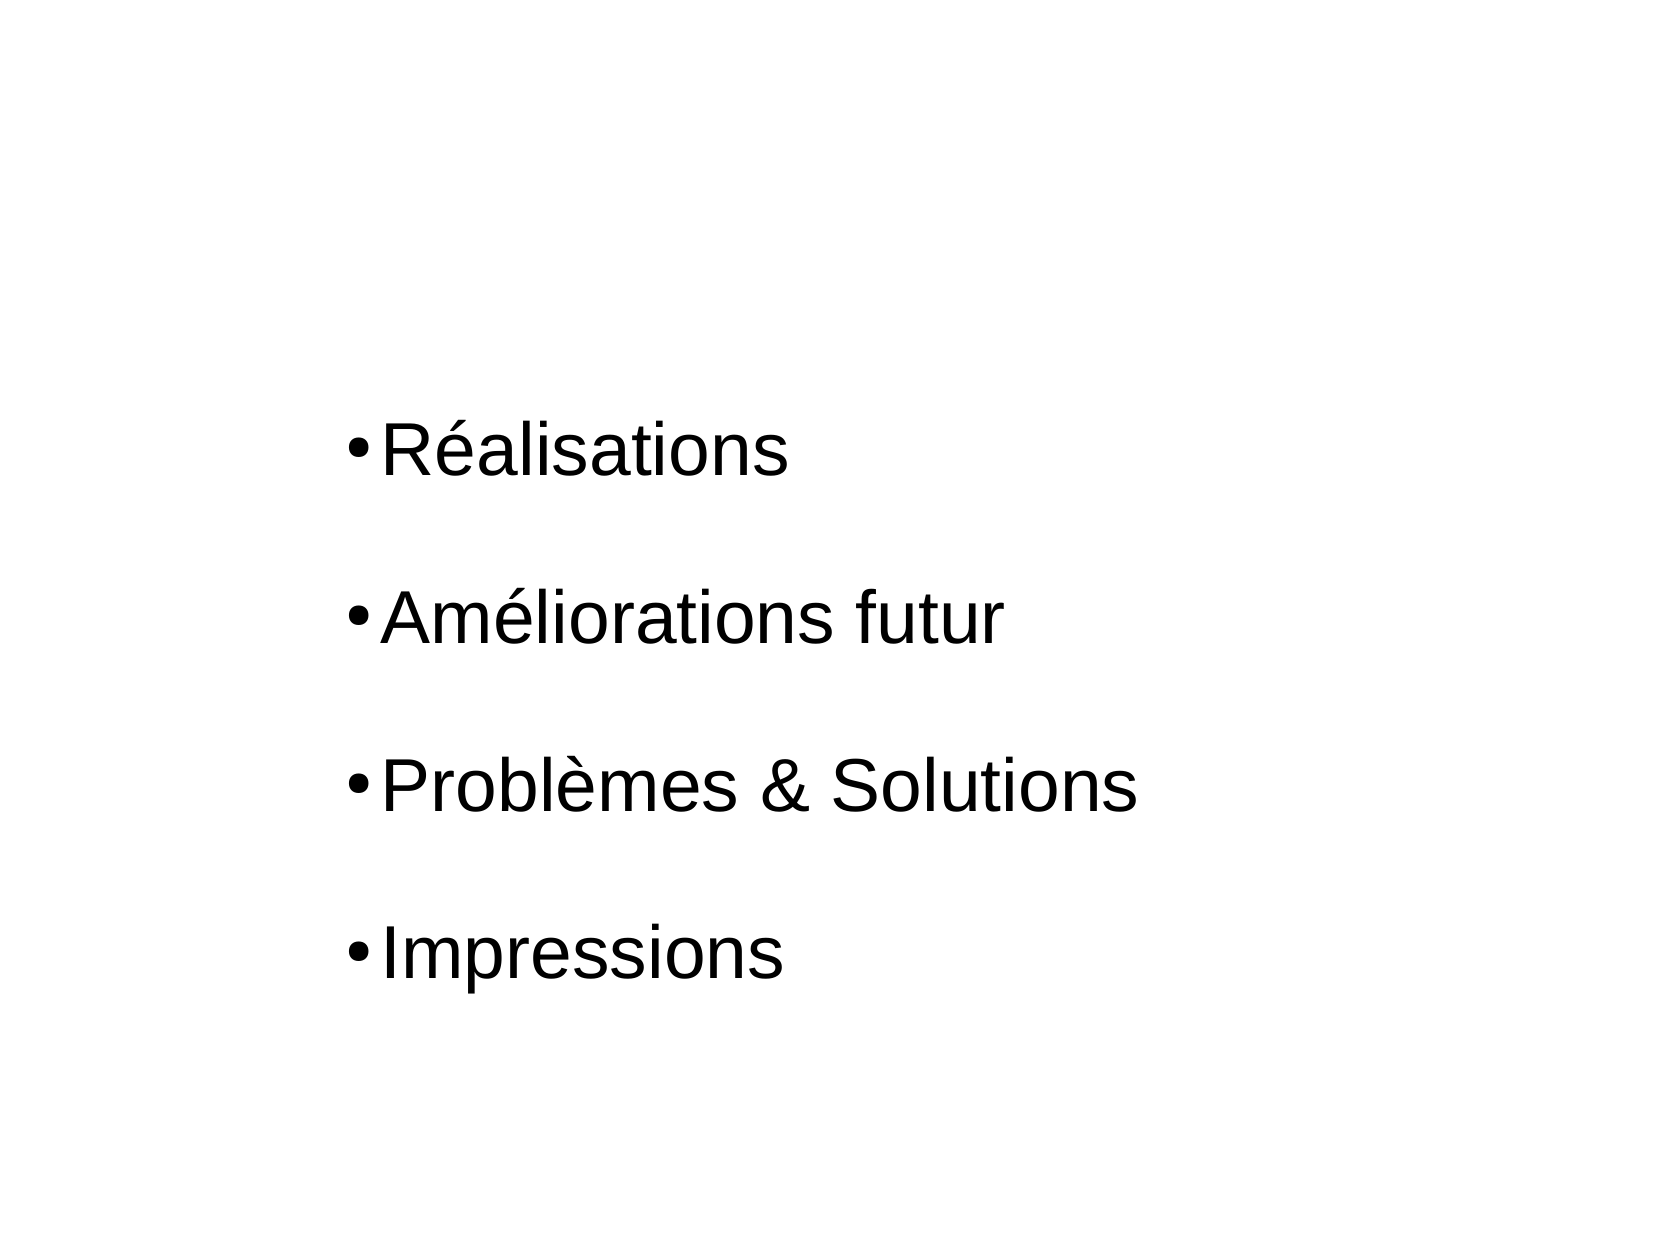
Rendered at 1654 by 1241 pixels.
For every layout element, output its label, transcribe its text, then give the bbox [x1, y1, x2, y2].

text_box Réalisations Améliorations futur Problèmes & Solutions Impressions [295, 315, 1585, 1087]
